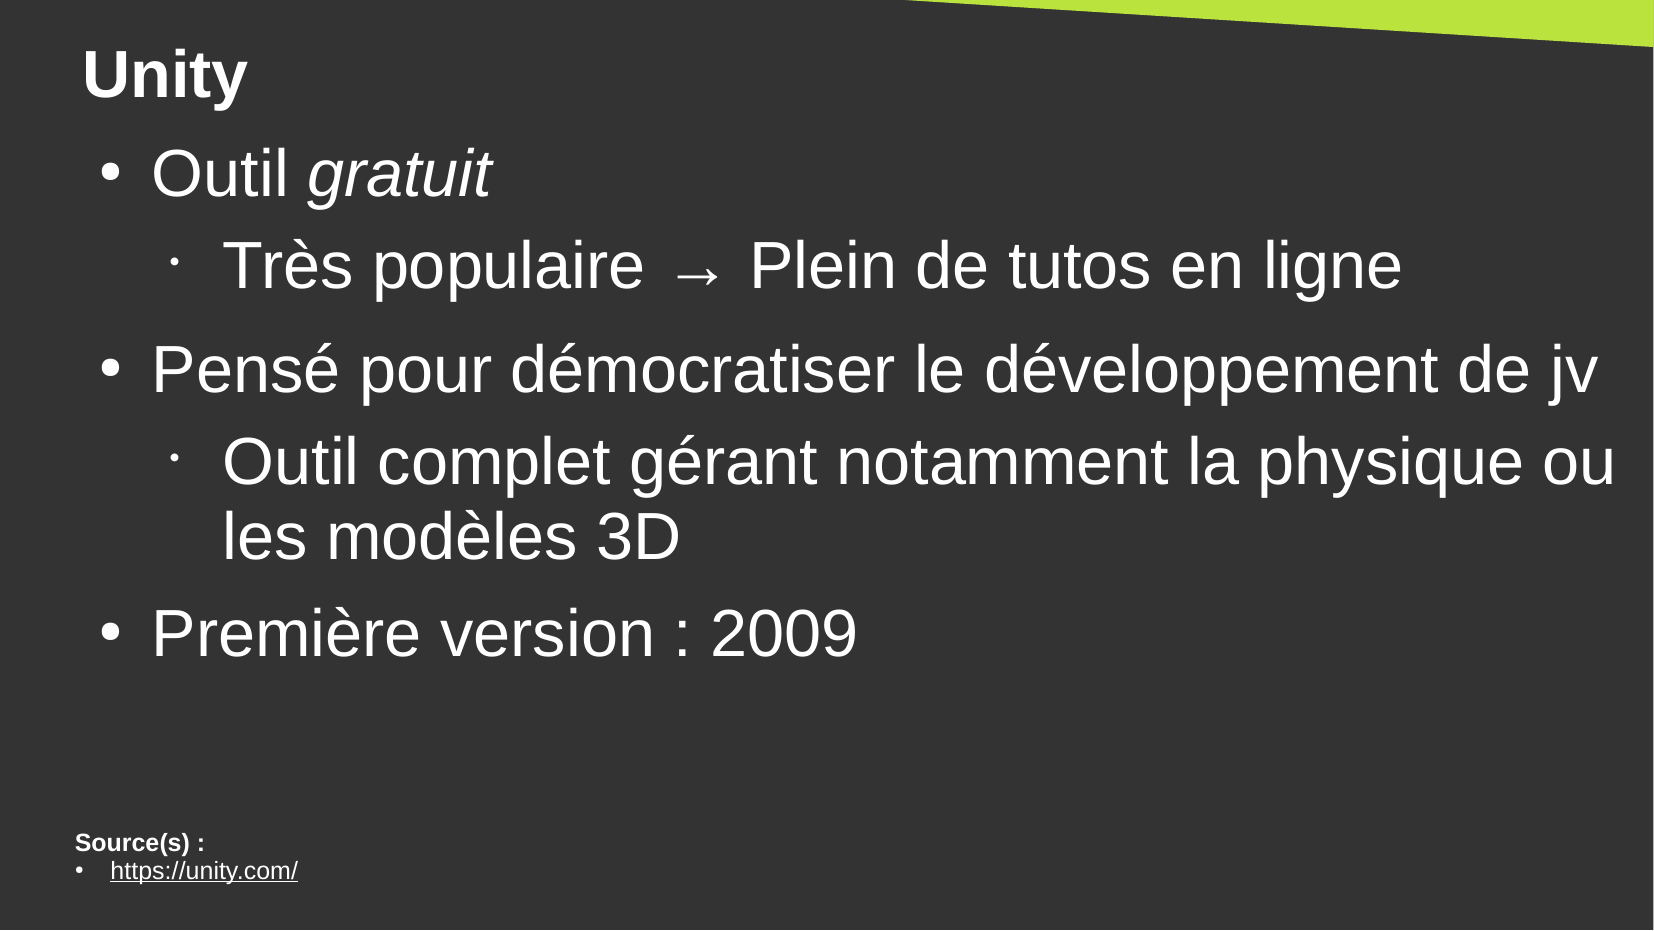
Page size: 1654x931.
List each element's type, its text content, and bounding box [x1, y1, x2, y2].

list Outil gratuit Très populaire → Plein de tutos en ligne Pensé pour démocratiser le développement de jv Outil complet gérant notamment la physique ou les modèles 3D Première version : 2009 [80, 135, 1620, 721]
title Unity [82, 37, 1571, 112]
text_box Source(s) : https://unity.com/ [60, 821, 1546, 921]
text_box [904, 0, 1654, 48]
